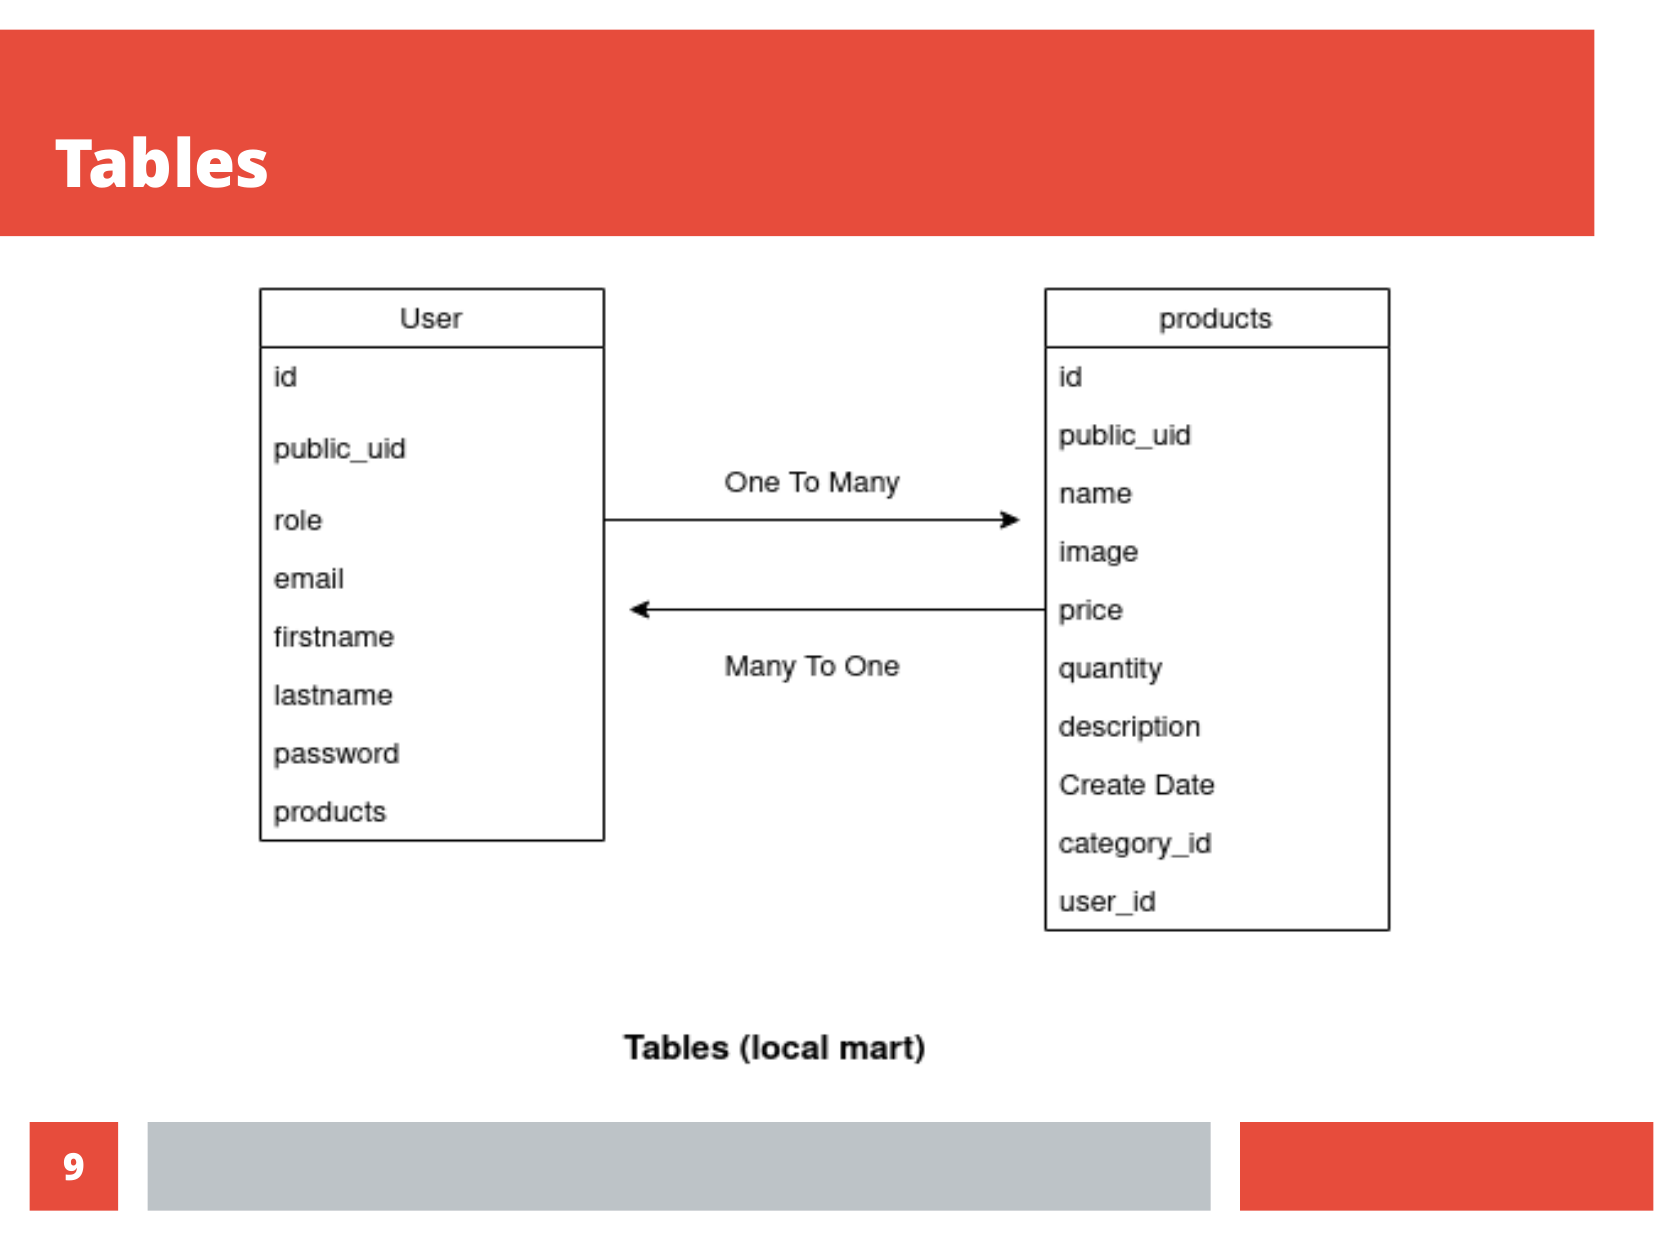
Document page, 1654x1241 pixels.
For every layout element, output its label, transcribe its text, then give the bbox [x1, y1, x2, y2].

picture [255, 284, 1396, 1081]
title Tables [54, 59, 1591, 207]
